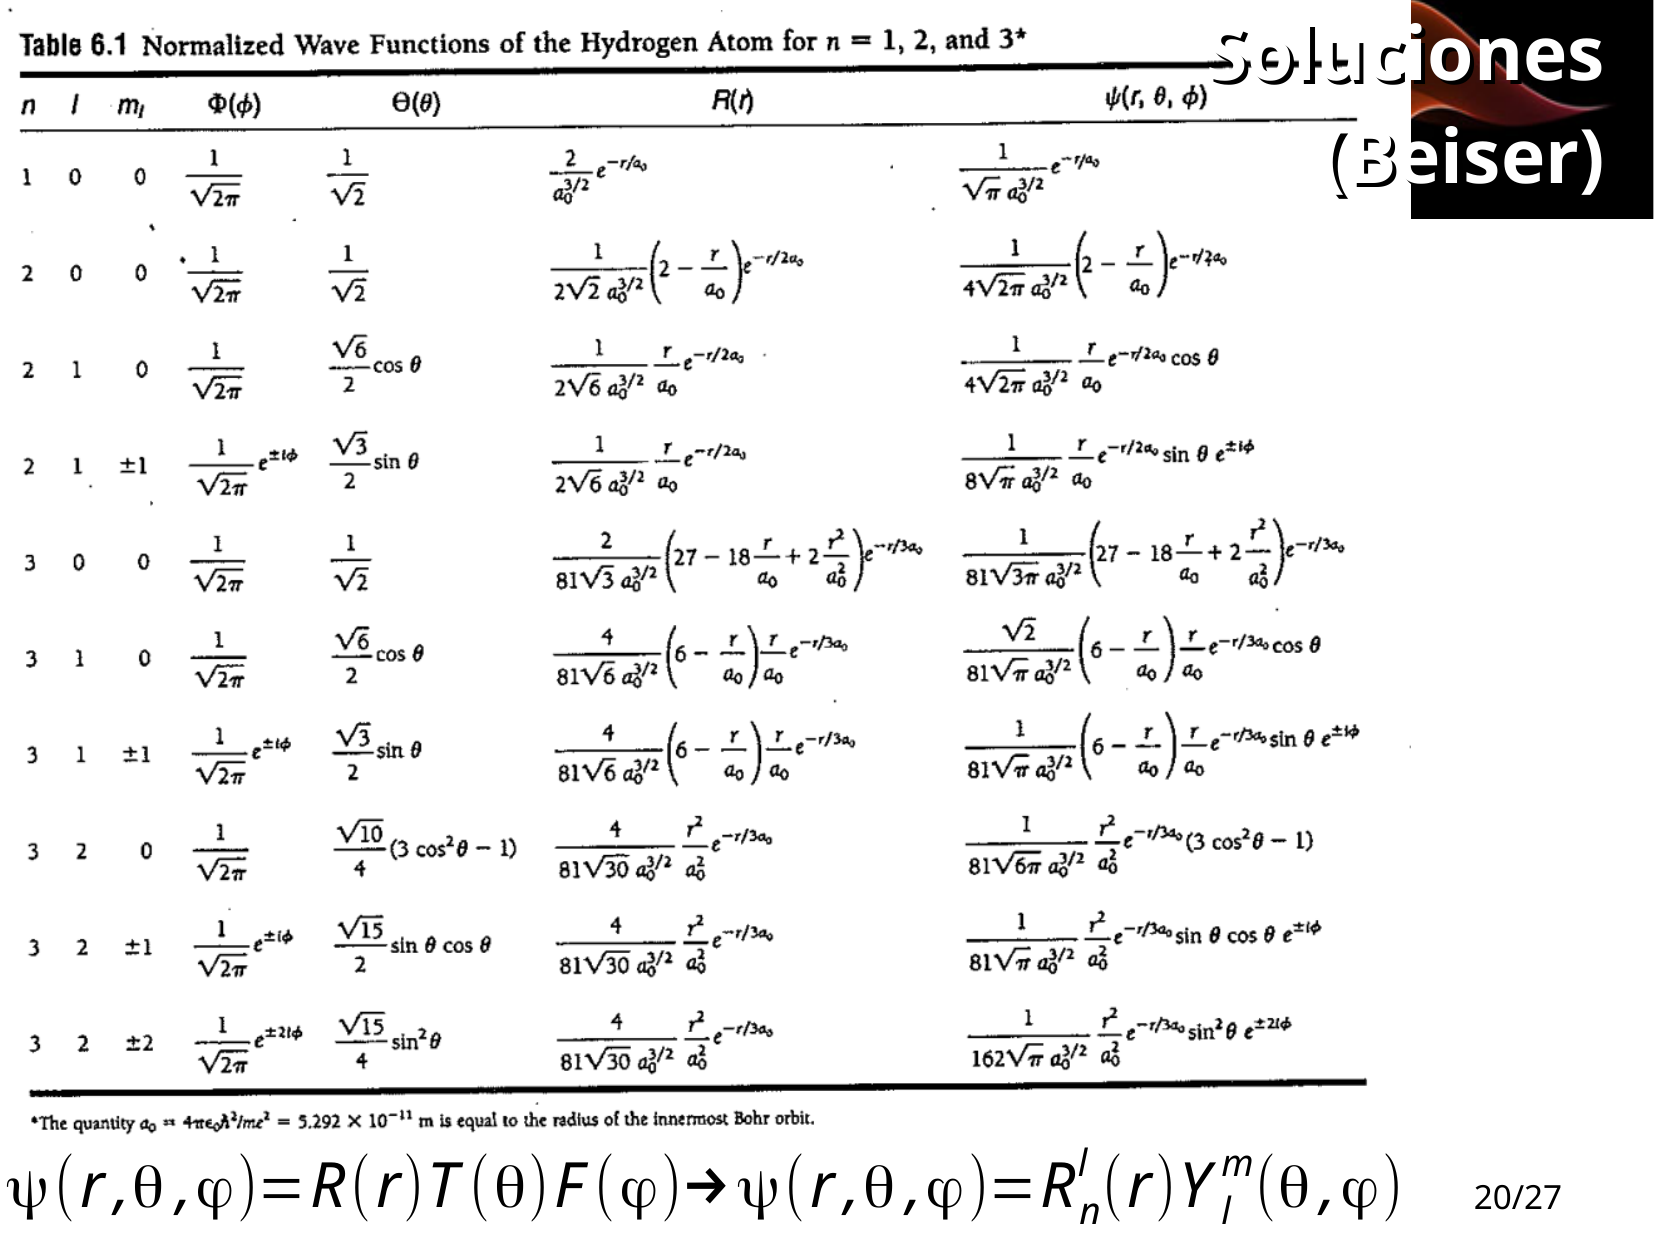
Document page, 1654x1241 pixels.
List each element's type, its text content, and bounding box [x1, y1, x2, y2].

picture [0, 0, 1654, 1156]
chart [0, 1140, 1410, 1235]
title Soluciones (Beiser) [45, 11, 1606, 195]
